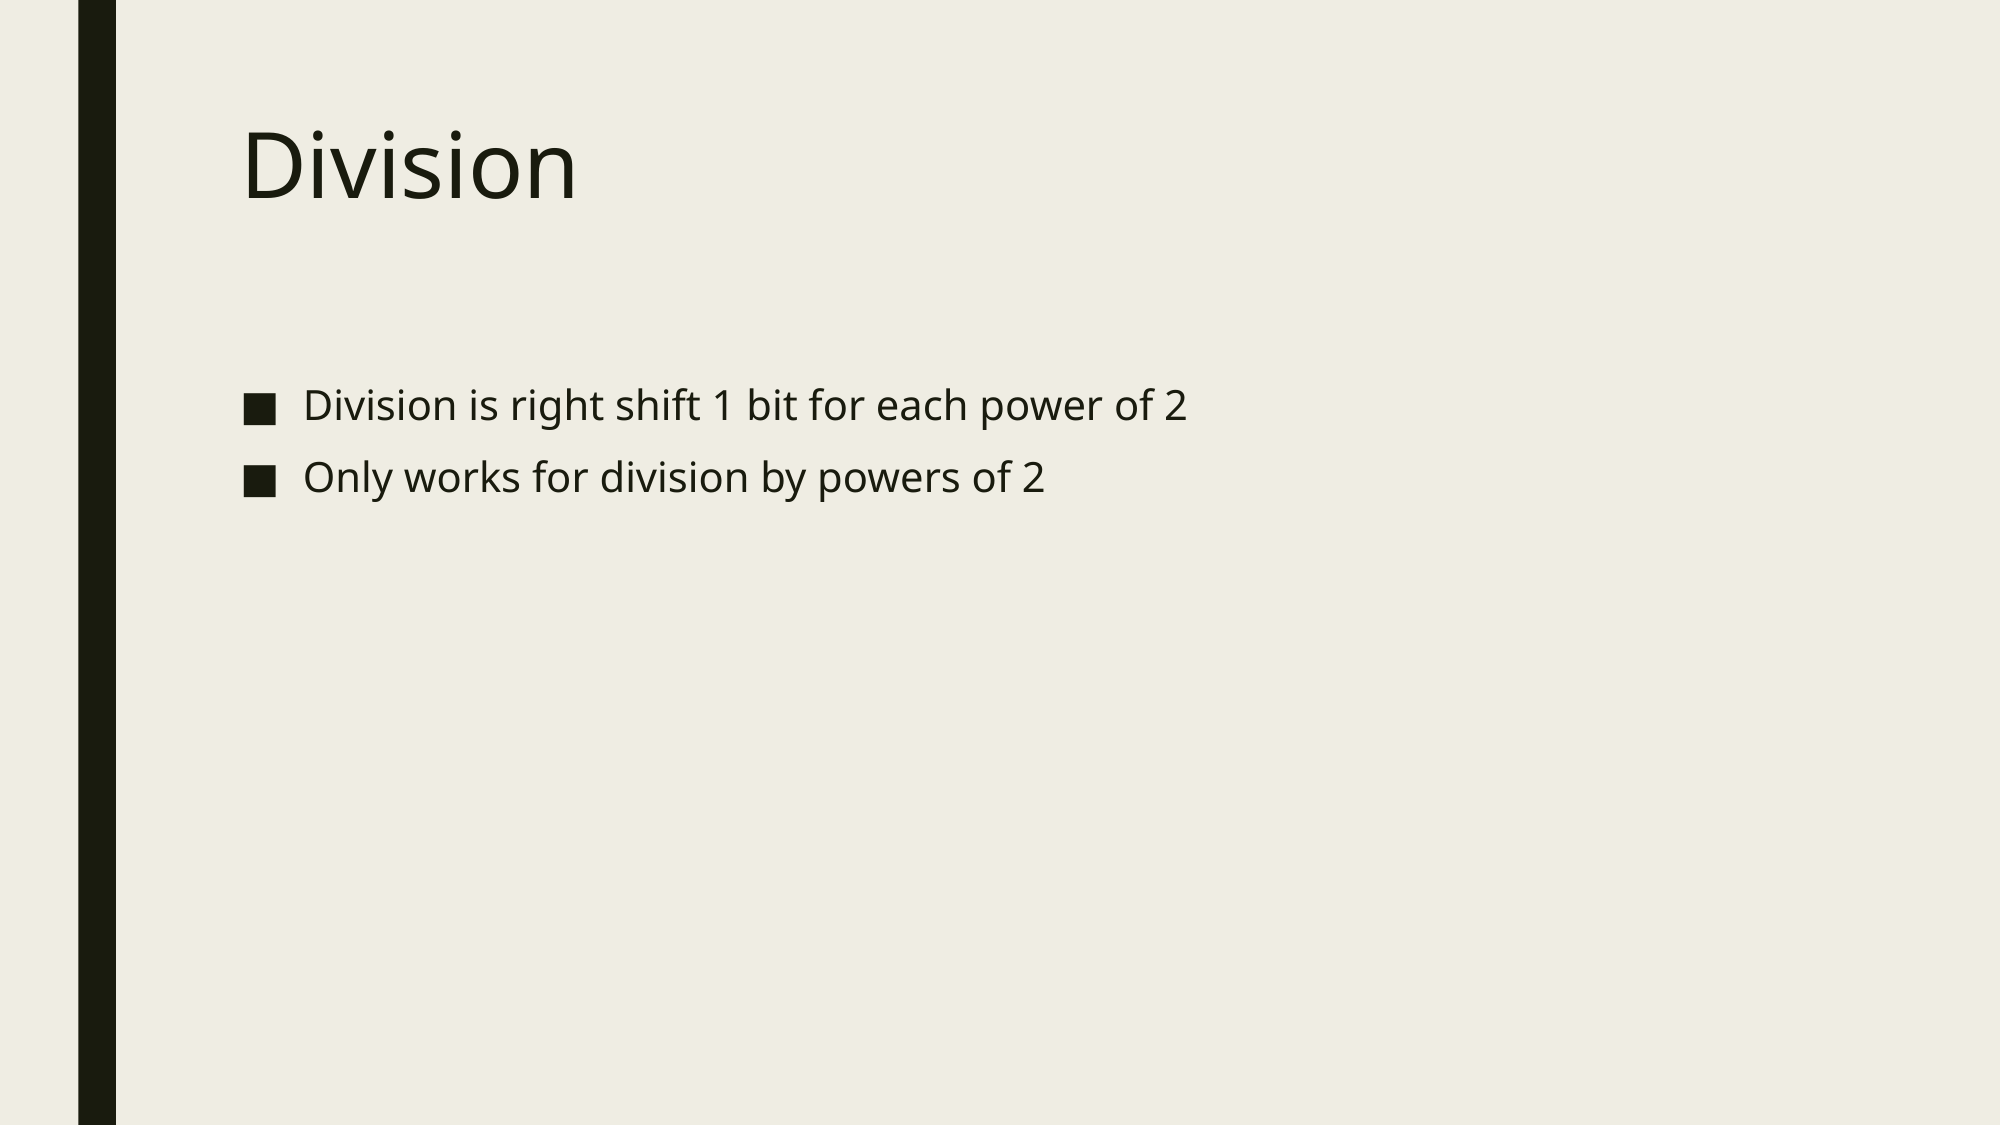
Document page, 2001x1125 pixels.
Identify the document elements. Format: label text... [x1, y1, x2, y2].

title Division [225, 112, 1800, 357]
list Division is right shift 1 bit for each power of 2 Only works for division by powers of 2 [225, 375, 1800, 963]
